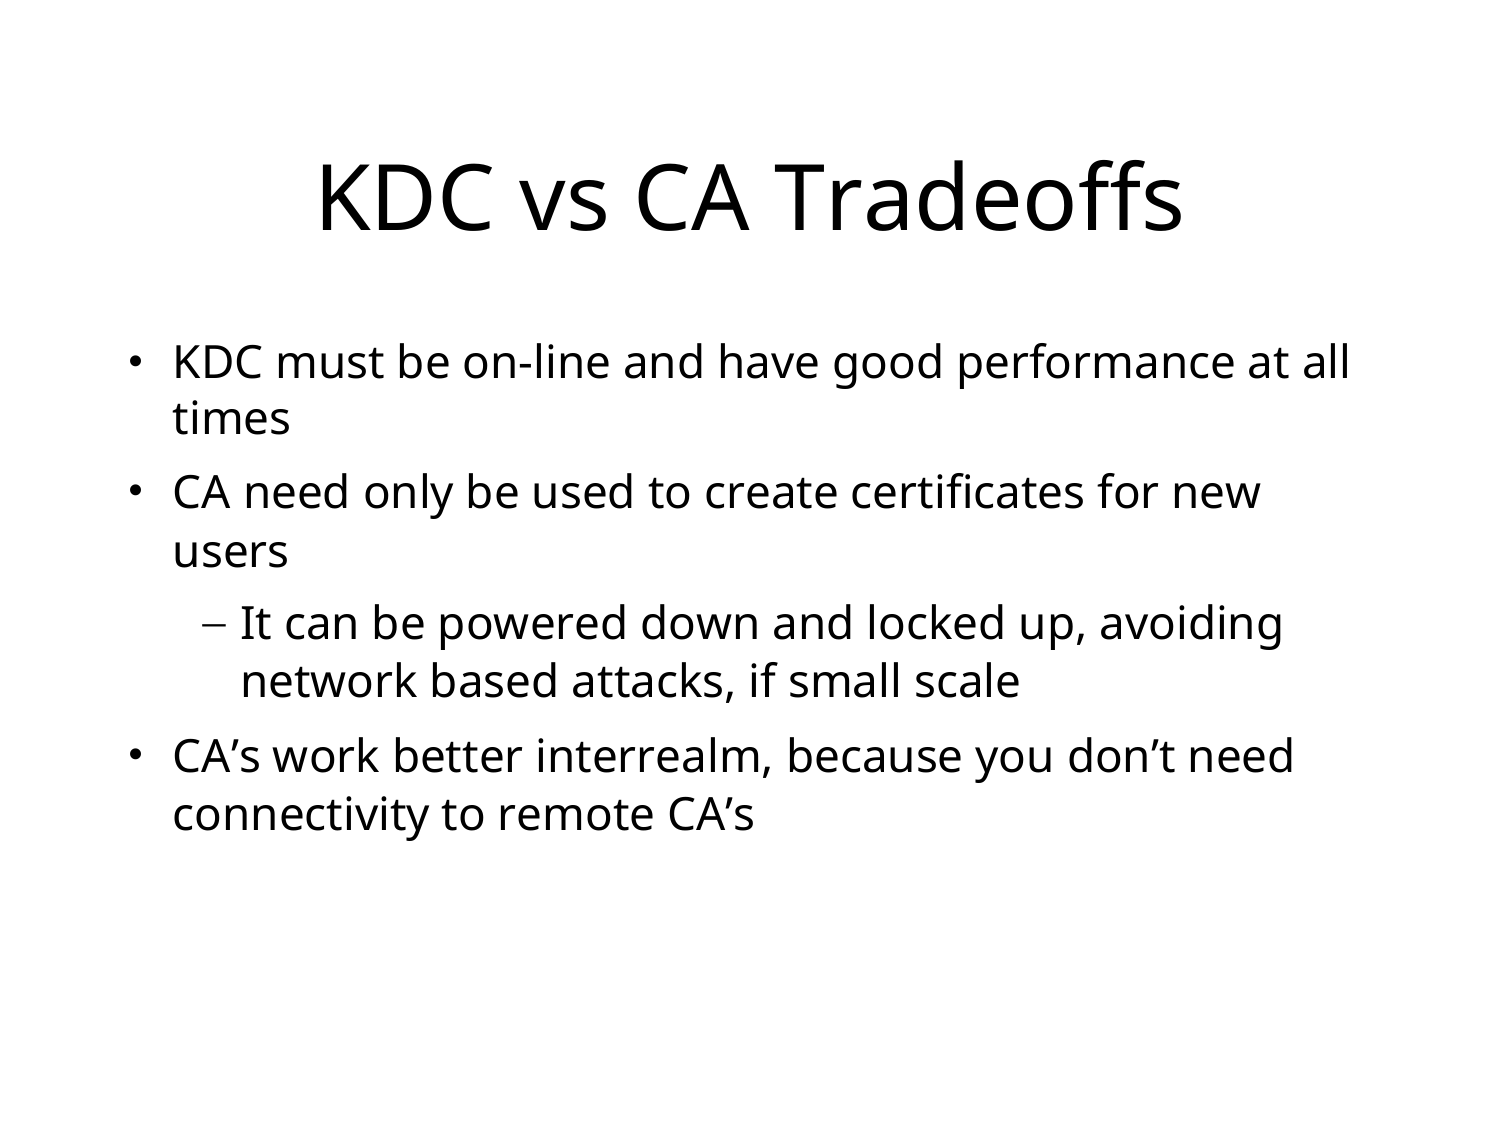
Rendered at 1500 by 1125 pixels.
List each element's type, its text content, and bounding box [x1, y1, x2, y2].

title KDC vs CA Tradeoffs [112, 99, 1388, 288]
list KDC must be on-line and have good performance at all times CA need only be used to create certificates for new users It can be powered down and locked up, avoiding network based attacks, if small scale CA’s work better interrealm, because you don’t need connectivity to remote CA’s [112, 324, 1388, 1124]
